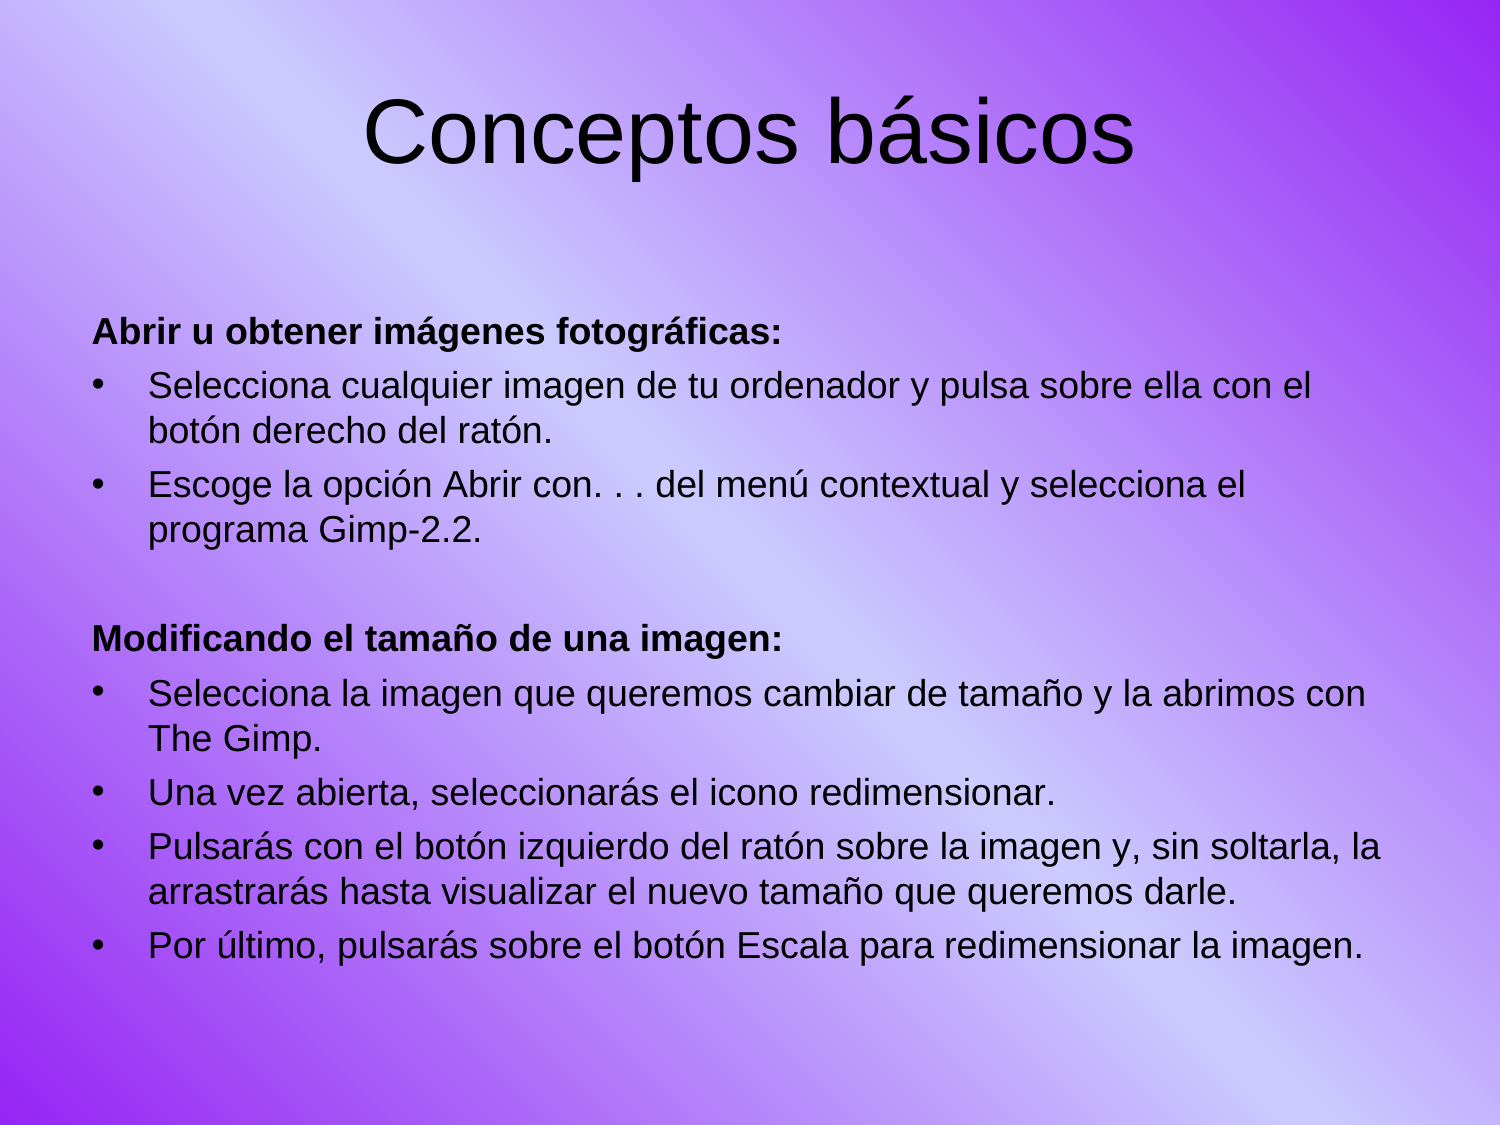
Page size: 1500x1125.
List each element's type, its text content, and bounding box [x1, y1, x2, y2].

title Conceptos básicos [75, 45, 1426, 209]
list Abrir u obtener imágenes fotográficas: Selecciona cualquier imagen de tu ordenador y pulsa sobre ella con el botón derecho del ratón. Escoge la opción Abrir con. . . del menú contextual y selecciona el programa Gimp-2.2. Modificando el tamaño de una imagen: Selecciona la imagen que queremos cambiar de tamaño y la abrimos con The Gimp. Una vez abierta, seleccionarás el icono redimensionar. Pulsarás con el botón izquierdo del ratón sobre la imagen y, sin soltarla, la arrastrarás hasta visualizar el nuevo tamaño que queremos darle. Por último, pulsarás sobre el botón Escala para redimensionar la imagen. [76, 219, 1427, 1005]
